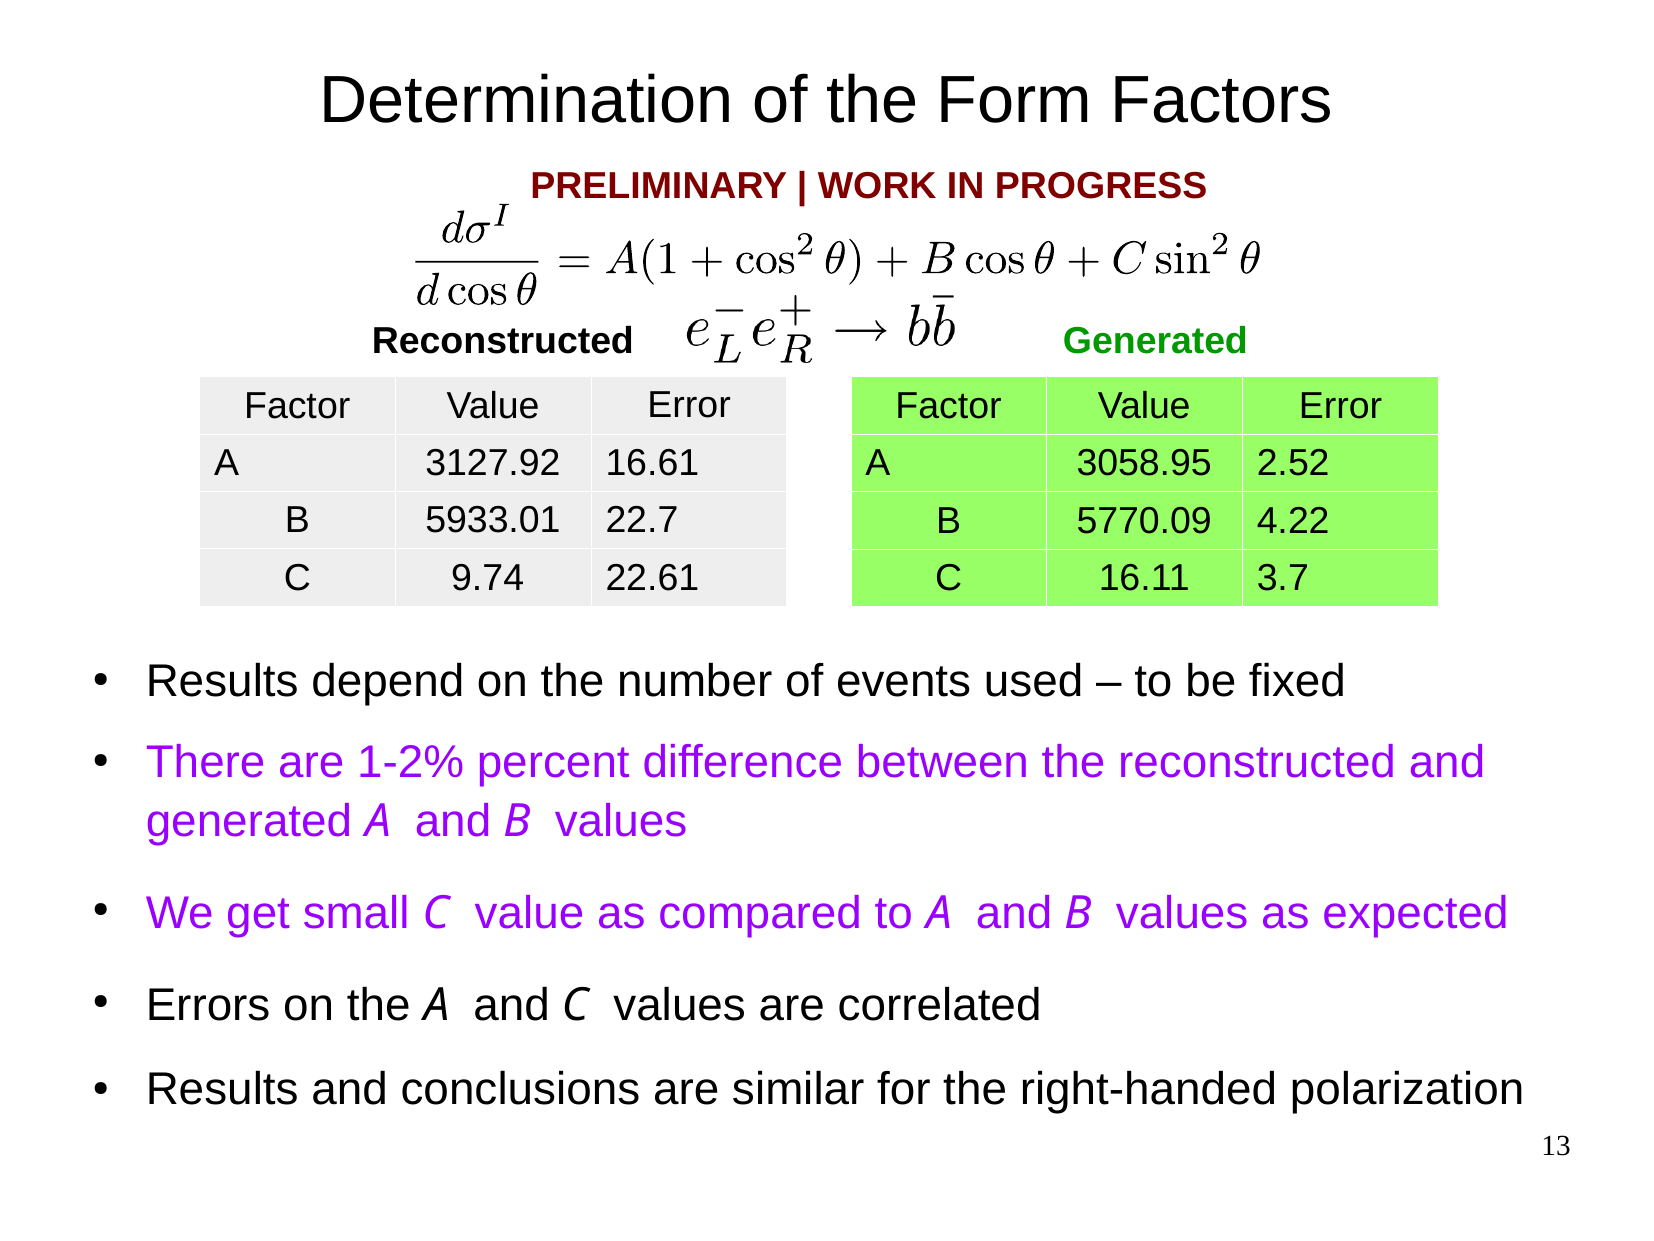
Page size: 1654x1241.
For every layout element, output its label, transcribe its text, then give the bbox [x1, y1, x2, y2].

table_cell B [200, 492, 395, 548]
table_cell 5770.09 [1047, 492, 1242, 549]
table_header Value [1047, 377, 1242, 434]
table_cell 16.11 [1047, 550, 1242, 606]
table_cell A [200, 435, 395, 491]
title Determination of the Form Factors [82, 49, 1571, 151]
table_cell 9.74 [396, 549, 591, 606]
picture [686, 295, 955, 363]
table_cell 16.61 [592, 435, 786, 491]
table_cell 3.7 [1243, 550, 1438, 606]
table_header Error [592, 377, 786, 434]
table_cell C [200, 549, 395, 606]
list Results depend on the number of events used – to be fixed There are 1-2% percent difference between the reconstructed and generated A and B values We get small C value as compared to A and B values as expected Errors on the A and C values are correlated Results and conclusions are similar for the right-handed polarization [75, 332, 1568, 1216]
table_cell C [852, 550, 1046, 606]
table_header Value [396, 377, 591, 434]
table_cell 3127.92 [396, 435, 591, 491]
table_header Factor [200, 377, 395, 434]
table_cell 4.22 [1243, 492, 1438, 549]
table_cell 22.7 [592, 492, 786, 548]
table_header Factor [852, 377, 1046, 434]
table_cell 22.61 [592, 549, 786, 606]
text_box [415, 203, 1262, 306]
text_box Generated [1048, 311, 1263, 369]
table_cell 5933.01 [396, 492, 591, 548]
text_box Reconstructed [357, 311, 649, 369]
table_header Error [1243, 377, 1438, 434]
table_cell 3058.95 [1047, 435, 1242, 491]
text_box PRELIMINARY | WORK IN PROGRESS [515, 156, 1223, 214]
table_cell A [852, 435, 1046, 491]
table_cell 2.52 [1243, 435, 1438, 491]
table_cell B [852, 492, 1046, 549]
